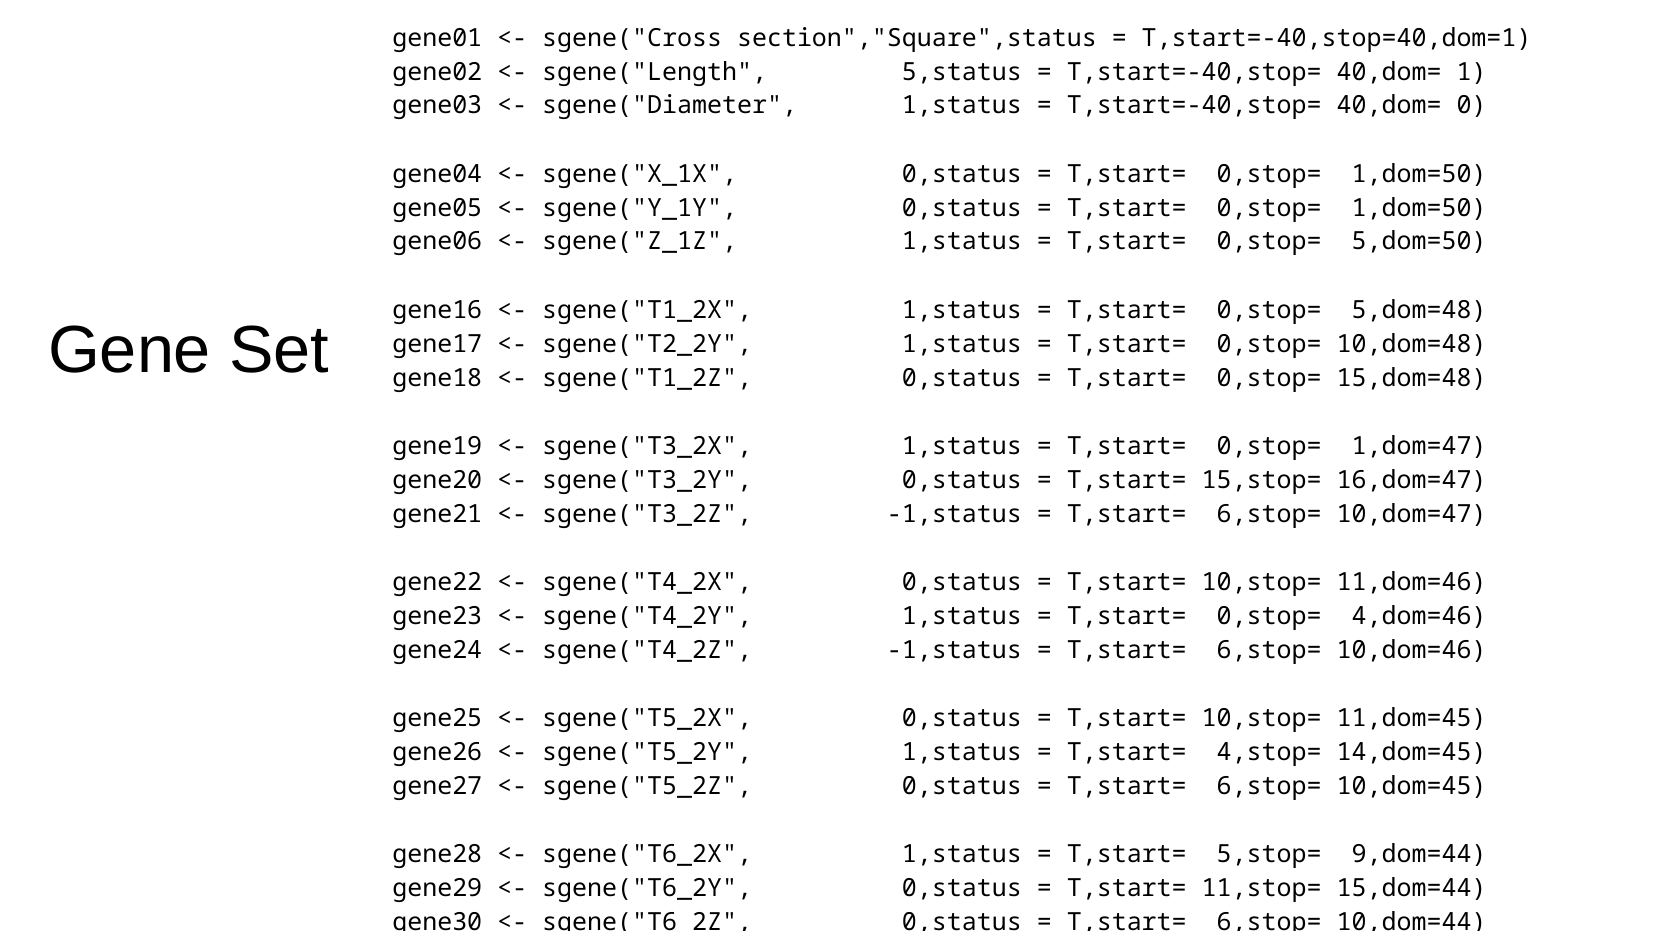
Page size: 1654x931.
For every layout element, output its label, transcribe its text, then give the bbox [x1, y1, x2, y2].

text_box gene01 <- sgene("Cross section","Square",status = T,start=-40,stop=40,dom=1) gene02 <- sgene("Length", 5,status = T,start=-40,stop= 40,dom= 1) gene03 <- sgene("Diameter", 1,status = T,start=-40,stop= 40,dom= 0) gene04 <- sgene("X_1X", 0,status = T,start= 0,stop= 1,dom=50) gene05 <- sgene("Y_1Y", 0,status = T,start= 0,stop= 1,dom=50) gene06 <- sgene("Z_1Z", 1,status = T,start= 0,stop= 5,dom=50) gene16 <- sgene("T1_2X", 1,status = T,start= 0,stop= 5,dom=48) gene17 <- sgene("T2_2Y", 1,status = T,start= 0,stop= 10,dom=48) gene18 <- sgene("T1_2Z", 0,status = T,start= 0,stop= 15,dom=48) gene19 <- sgene("T3_2X", 1,status = T,start= 0,stop= 1,dom=47) gene20 <- sgene("T3_2Y", 0,status = T,start= 15,stop= 16,dom=47) gene21 <- sgene("T3_2Z", -1,status = T,start= 6,stop= 10,dom=47) gene22 <- sgene("T4_2X", 0,status = T,start= 10,stop= 11,dom=46) gene23 <- sgene("T4_2Y", 1,status = T,start= 0,stop= 4,dom=46) gene24 <- sgene("T4_2Z", -1,status = T,start= 6,stop= 10,dom=46) gene25 <- sgene("T5_2X", 0,status = T,start= 10,stop= 11,dom=45) gene26 <- sgene("T5_2Y", 1,status = T,start= 4,stop= 14,dom=45) gene27 <- sgene("T5_2Z", 0,status = T,start= 6,stop= 10,dom=45) gene28 <- sgene("T6_2X", 1,status = T,start= 5,stop= 9,dom=44) gene29 <- sgene("T6_2Y", 0,status = T,start= 11,stop= 15,dom=44) gene30 <- sgene("T6_2Z", 0,status = T,start= 6,stop= 10,dom=44) gene31 <- sgene("L3_2X", 0,status = T,start= 0,stop=100,dom=43) gene32 <- sgene("L3_2Y", 0,status = T,start= 0,stop= 15,dom=43) gene33 <- sgene("L3_2Z", -1,status = T,start= 1,stop= 12,dom=43) gene34 <- sgene("L4_2X", 0,status = T,start= 10,stop= 11,dom=51) gene35 <- sgene("L4_2Y", 0,status = T,start=15,stop= 16,dom=51) gene36 <- sgene("L4_2Z", -1,status = T,start= 1,stop= 10,dom=51) [377, 11, 1548, 904]
title Gene Set [0, 271, 377, 427]
